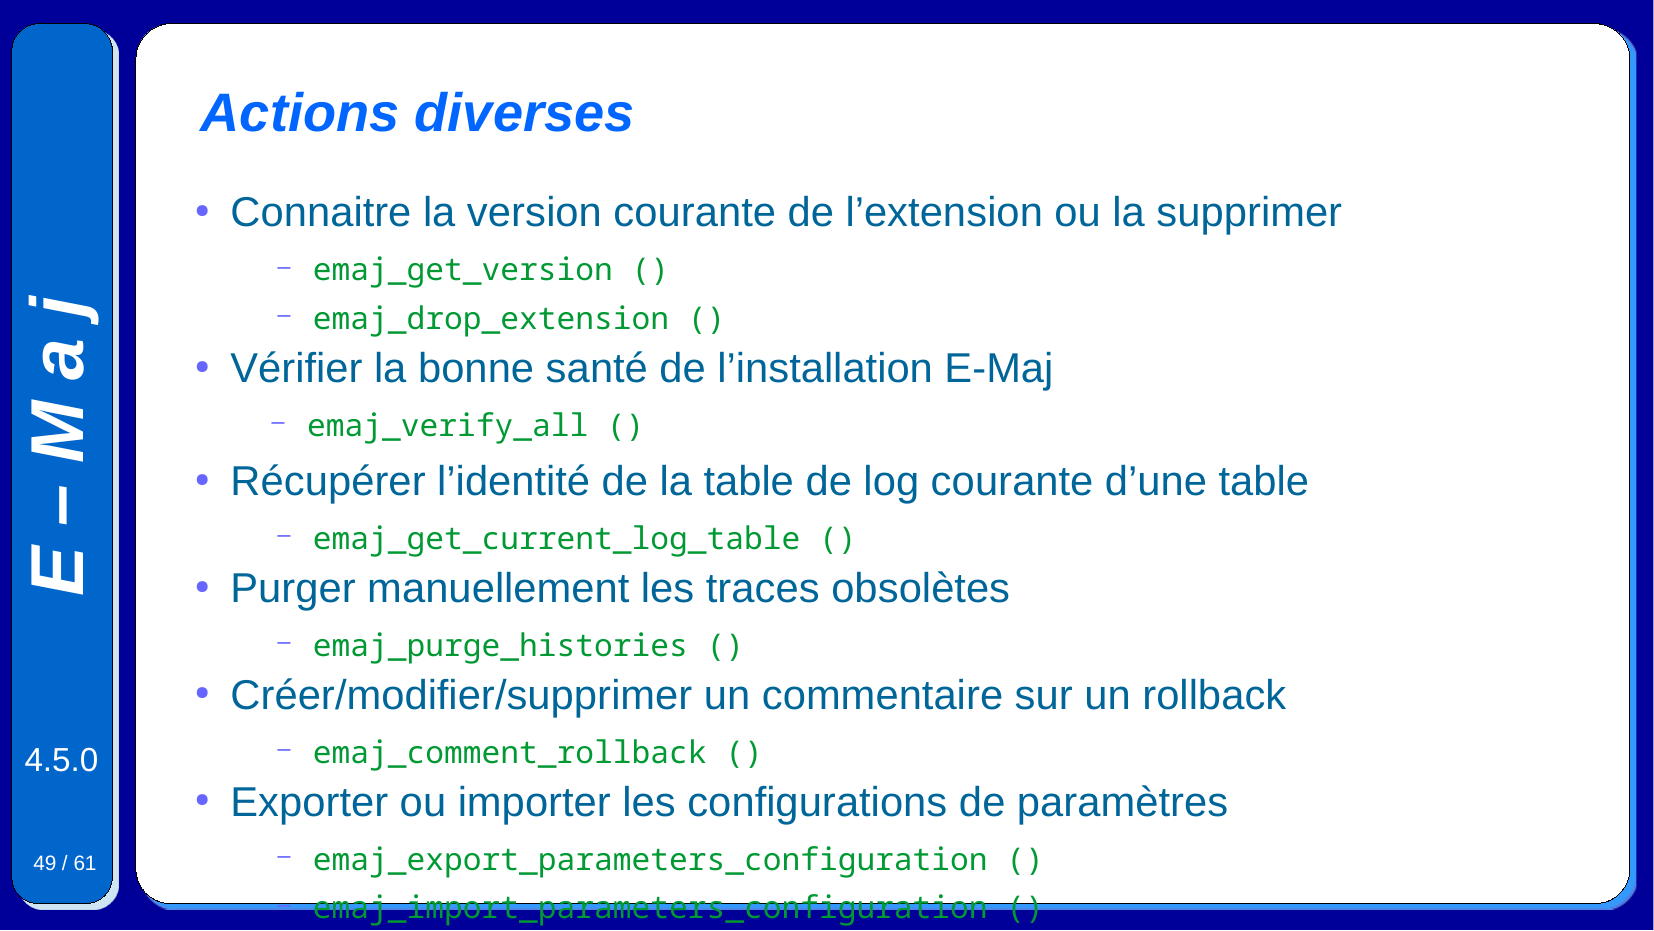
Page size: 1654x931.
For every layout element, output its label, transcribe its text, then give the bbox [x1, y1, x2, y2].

list Connaitre la version courante de l’extension ou la supprimer emaj_get_version () emaj_drop_extension () Vérifier la bonne santé de l’installation E-Maj emaj_verify_all () Récupérer l’identité de la table de log courante d’une table emaj_get_current_log_table () Purger manuellement les traces obsolètes emaj_purge_histories () Créer/modifier/supprimer un commentaire sur un rollback emaj_comment_rollback () Exporter ou importer les configurations de paramètres emaj_export_parameters_configuration () emaj_import_parameters_configuration () [177, 188, 1587, 877]
title Actions diverses [200, 34, 1575, 188]
